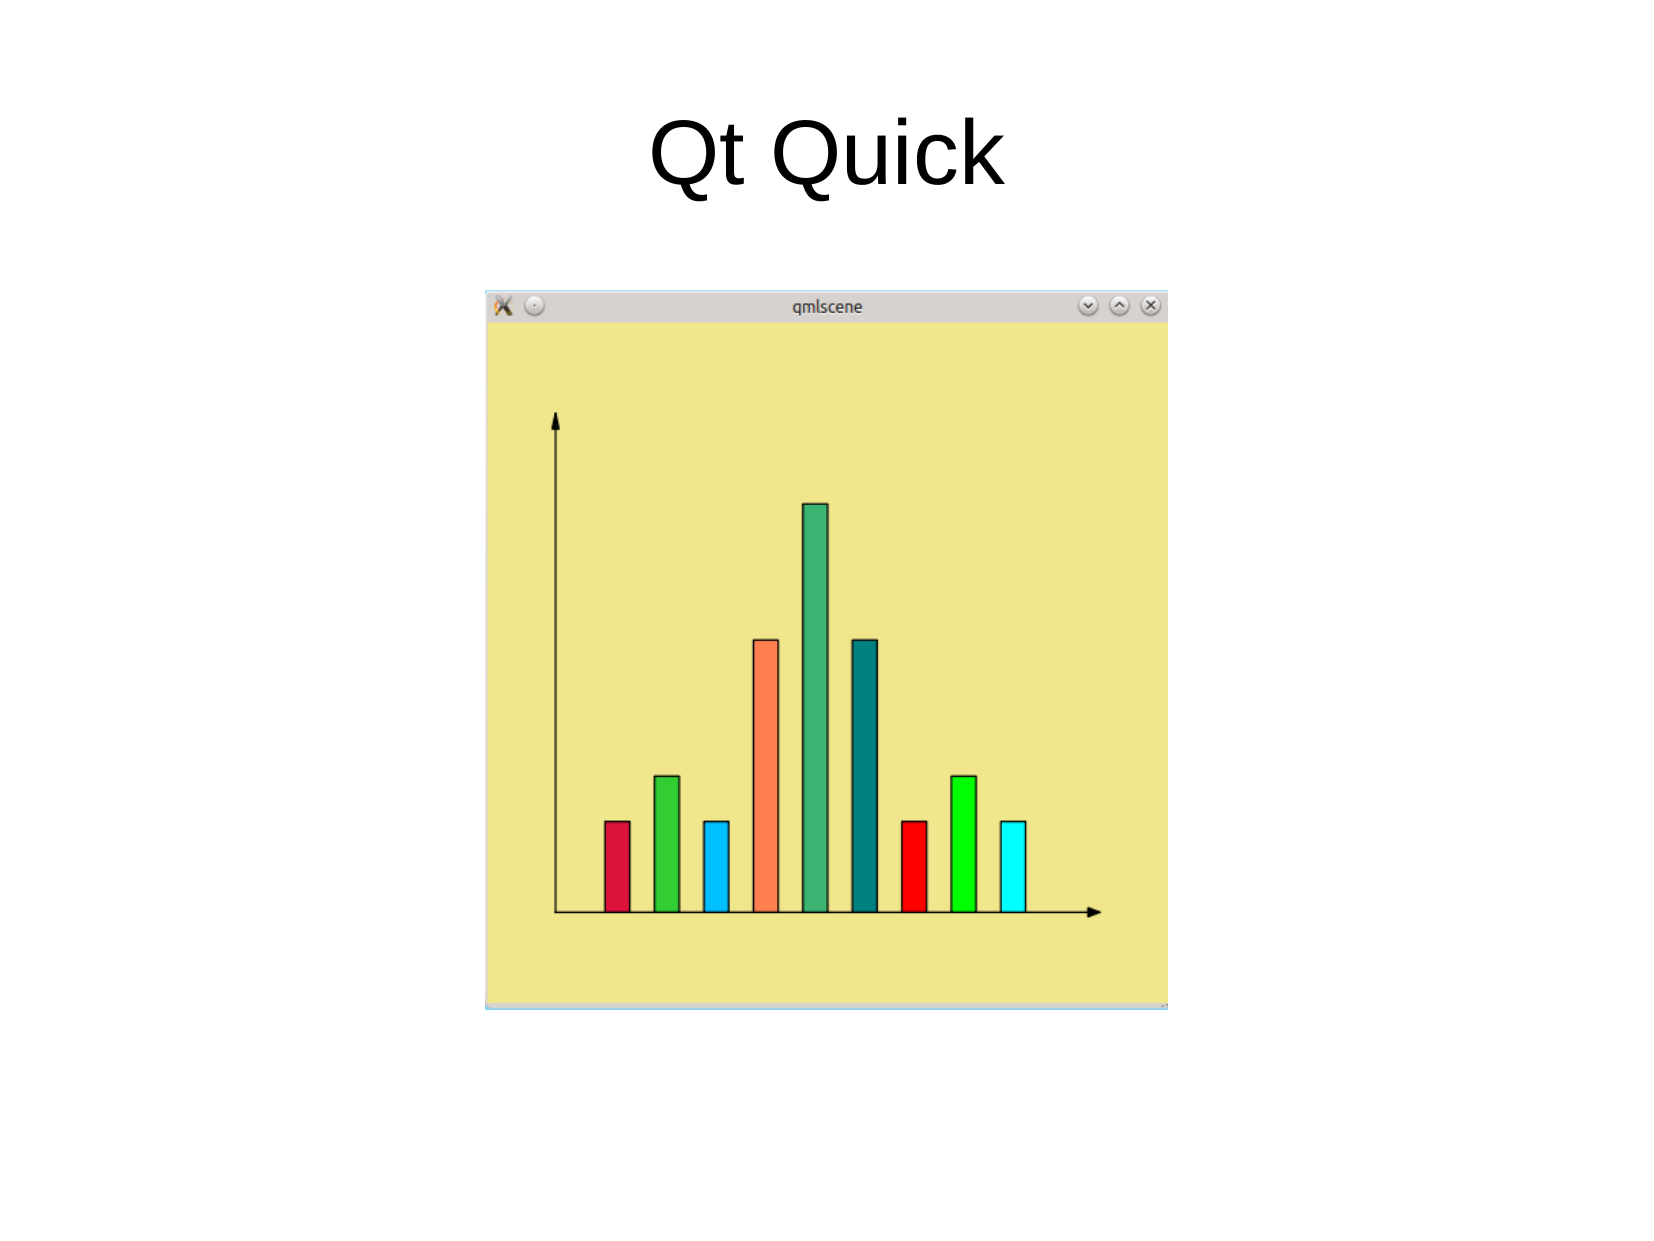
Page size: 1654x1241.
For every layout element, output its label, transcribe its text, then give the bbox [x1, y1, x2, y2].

title Qt Quick [82, 49, 1571, 257]
picture [0, 0, 1654, 1241]
